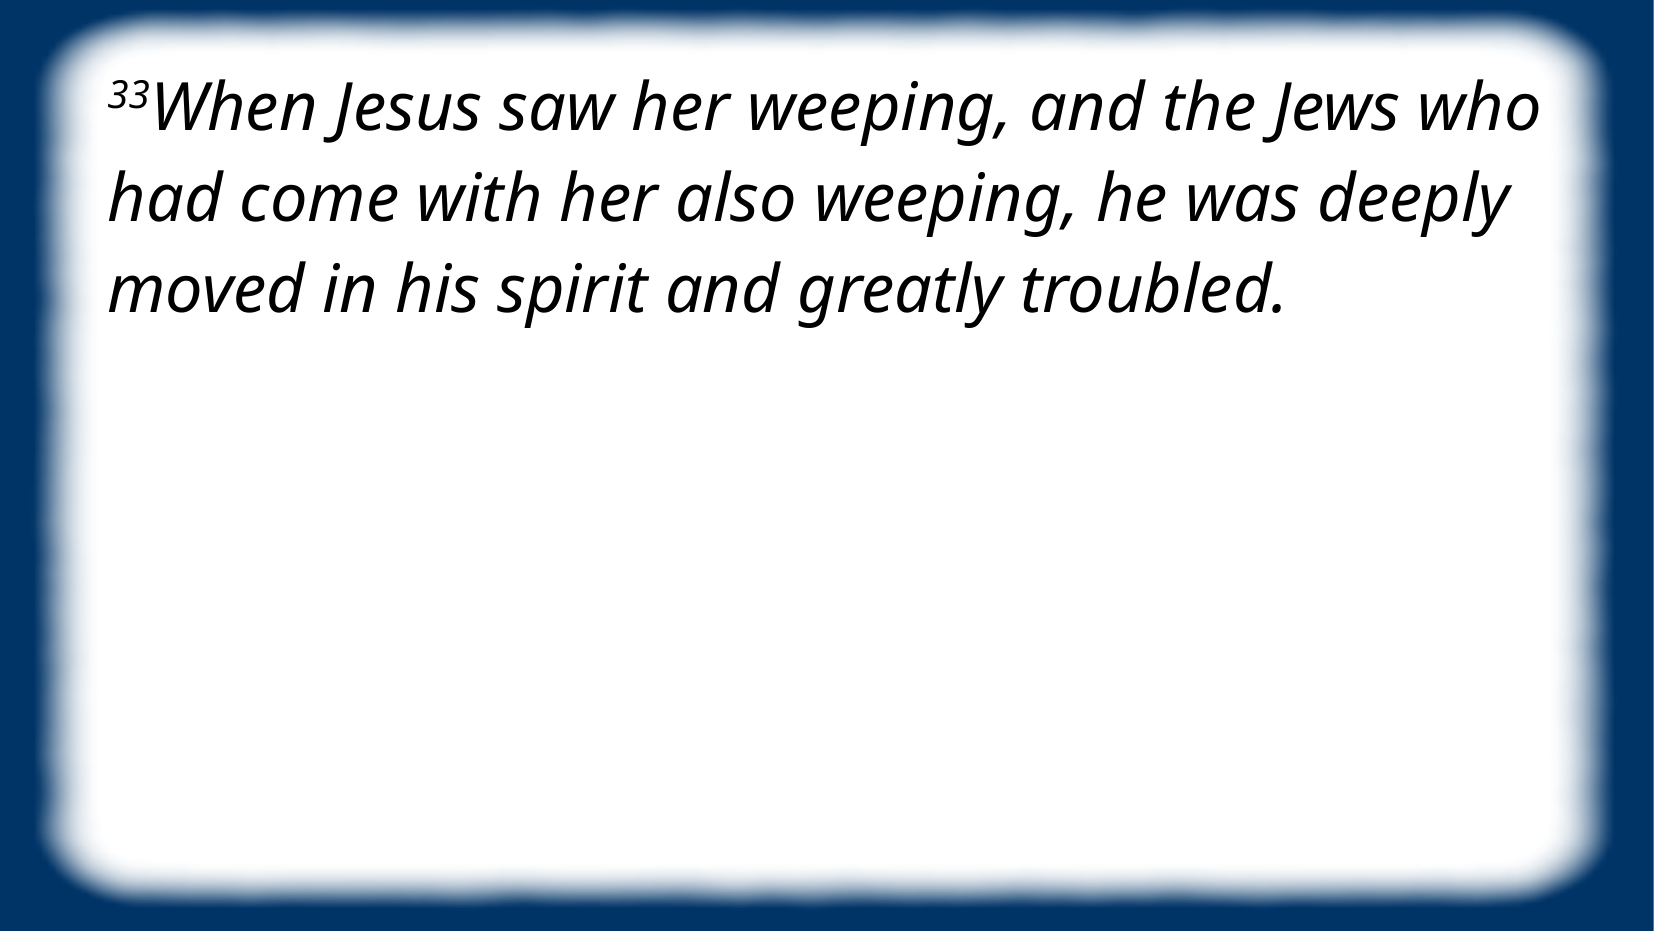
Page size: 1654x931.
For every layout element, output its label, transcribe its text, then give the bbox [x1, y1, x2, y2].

text_box 33When Jesus saw her weeping, and the Jews who had come with her also weeping, he was deeply moved in his spirit and greatly troubled. [92, 52, 1563, 361]
picture [0, 0, 1654, 931]
